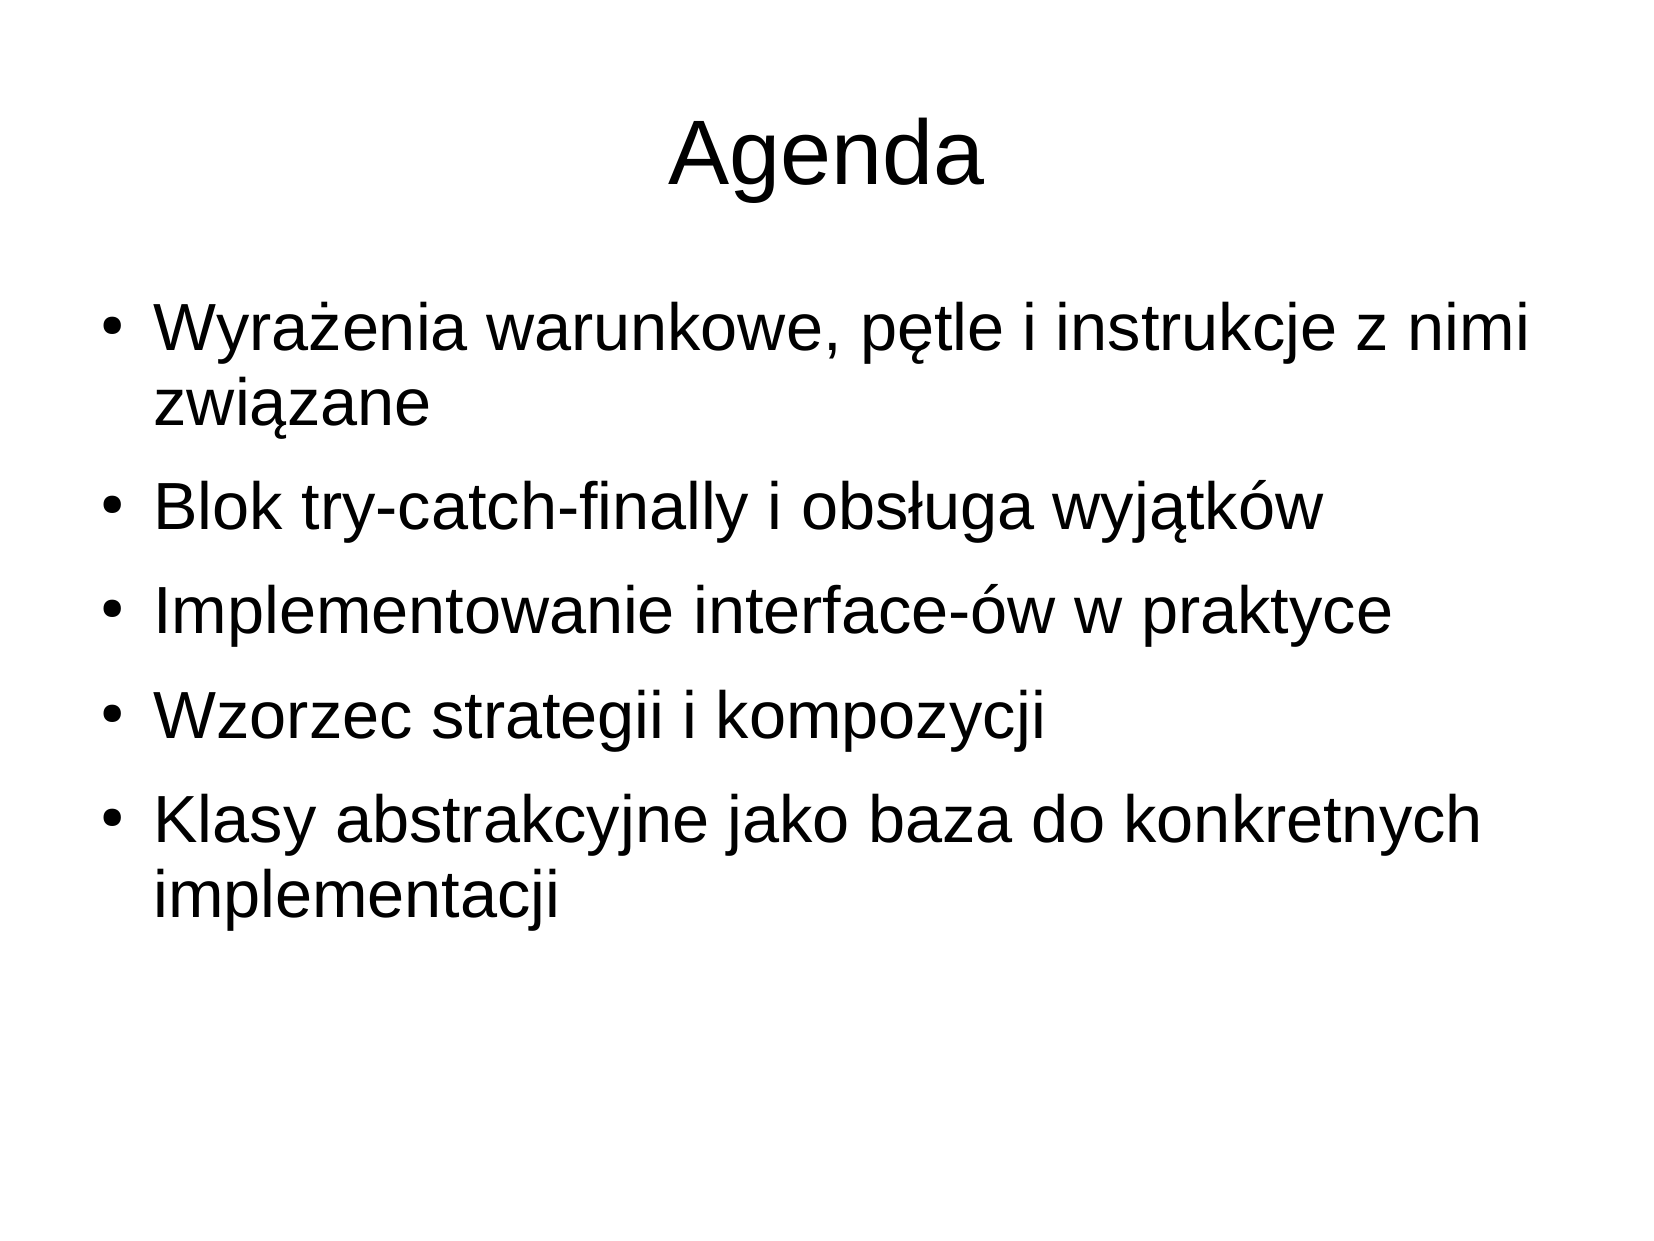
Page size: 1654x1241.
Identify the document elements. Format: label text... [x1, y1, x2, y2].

title Agenda [82, 49, 1571, 257]
list Wyrażenia warunkowe, pętle i instrukcje z nimi związane Blok try-catch-finally i obsługa wyjątków Implementowanie interface-ów w praktyce Wzorzec strategii i kompozycji Klasy abstrakcyjne jako baza do konkretnych implementacji [82, 290, 1571, 1109]
